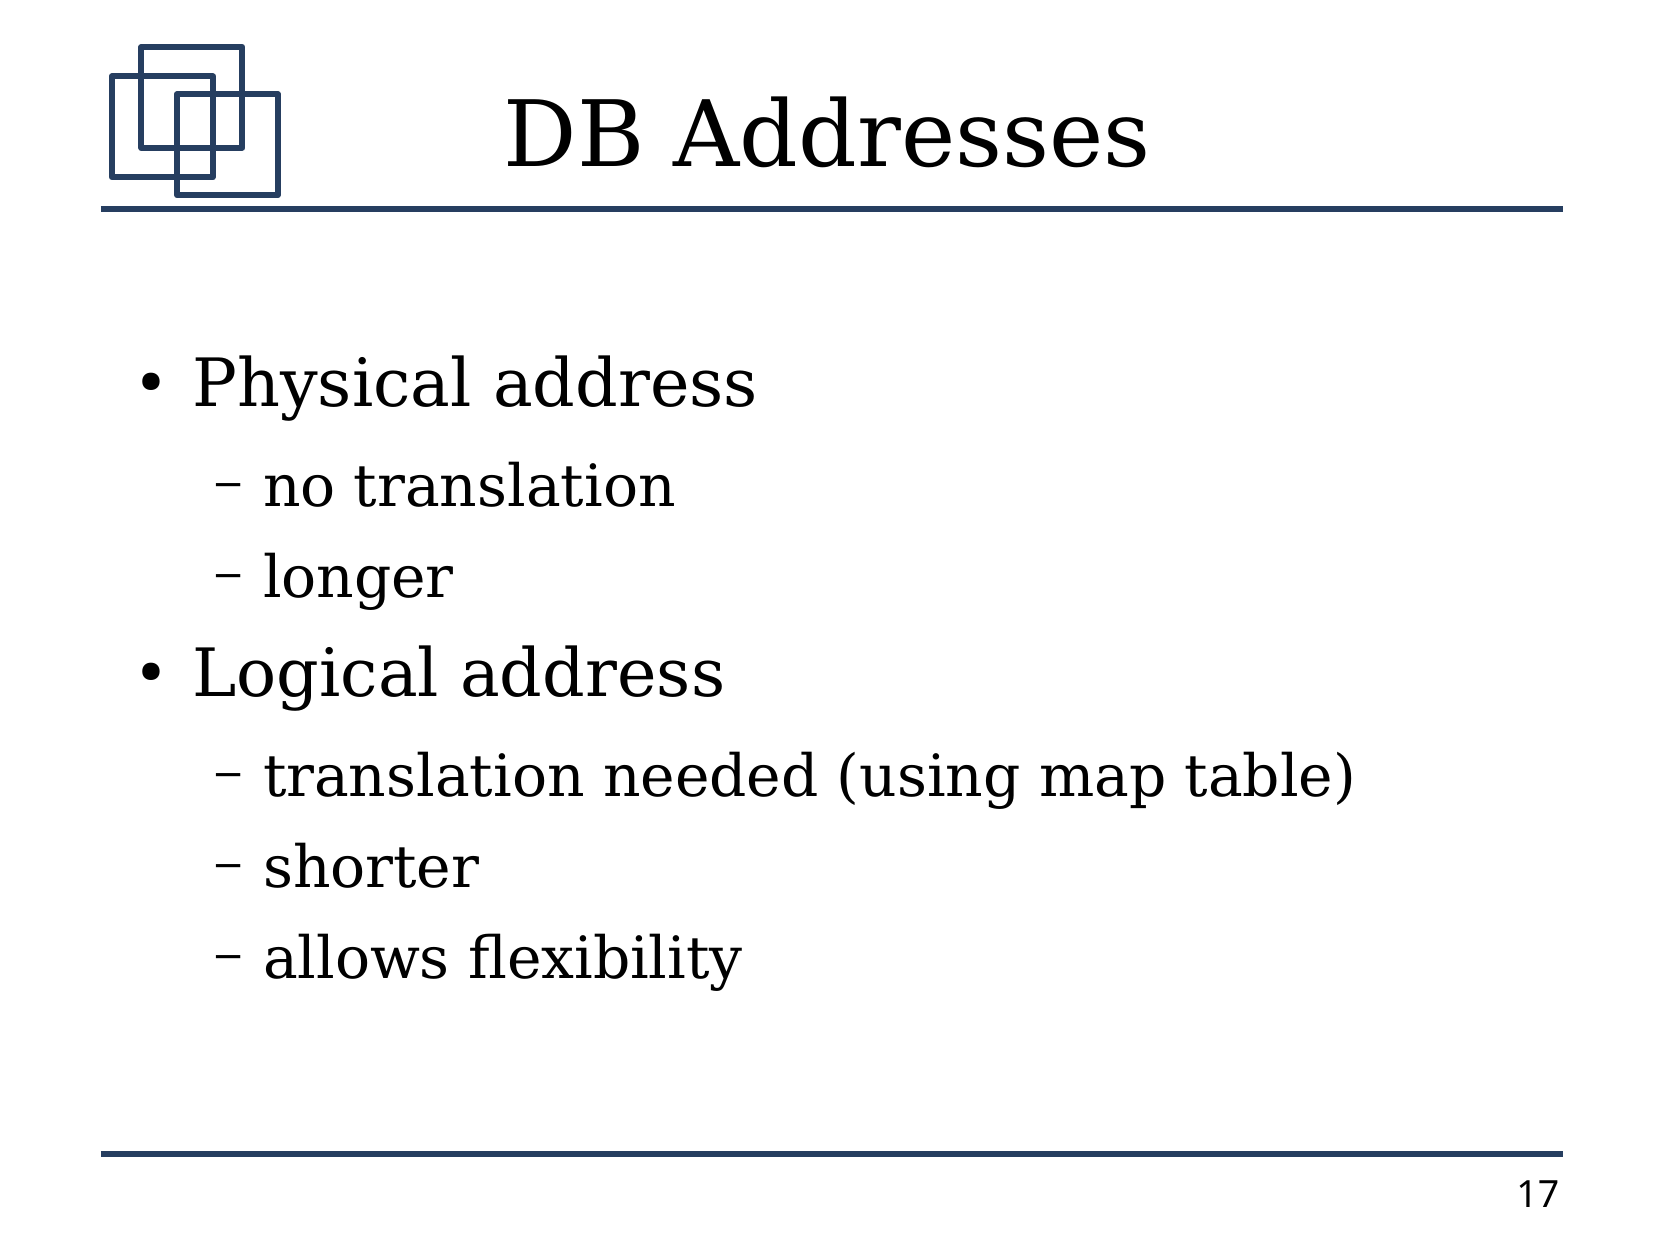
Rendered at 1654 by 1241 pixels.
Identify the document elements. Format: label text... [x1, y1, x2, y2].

list Physical address no translation longer Logical address translation needed (using map table) shorter allows flexibility [121, 344, 1534, 1127]
title DB Addresses [121, 31, 1534, 239]
